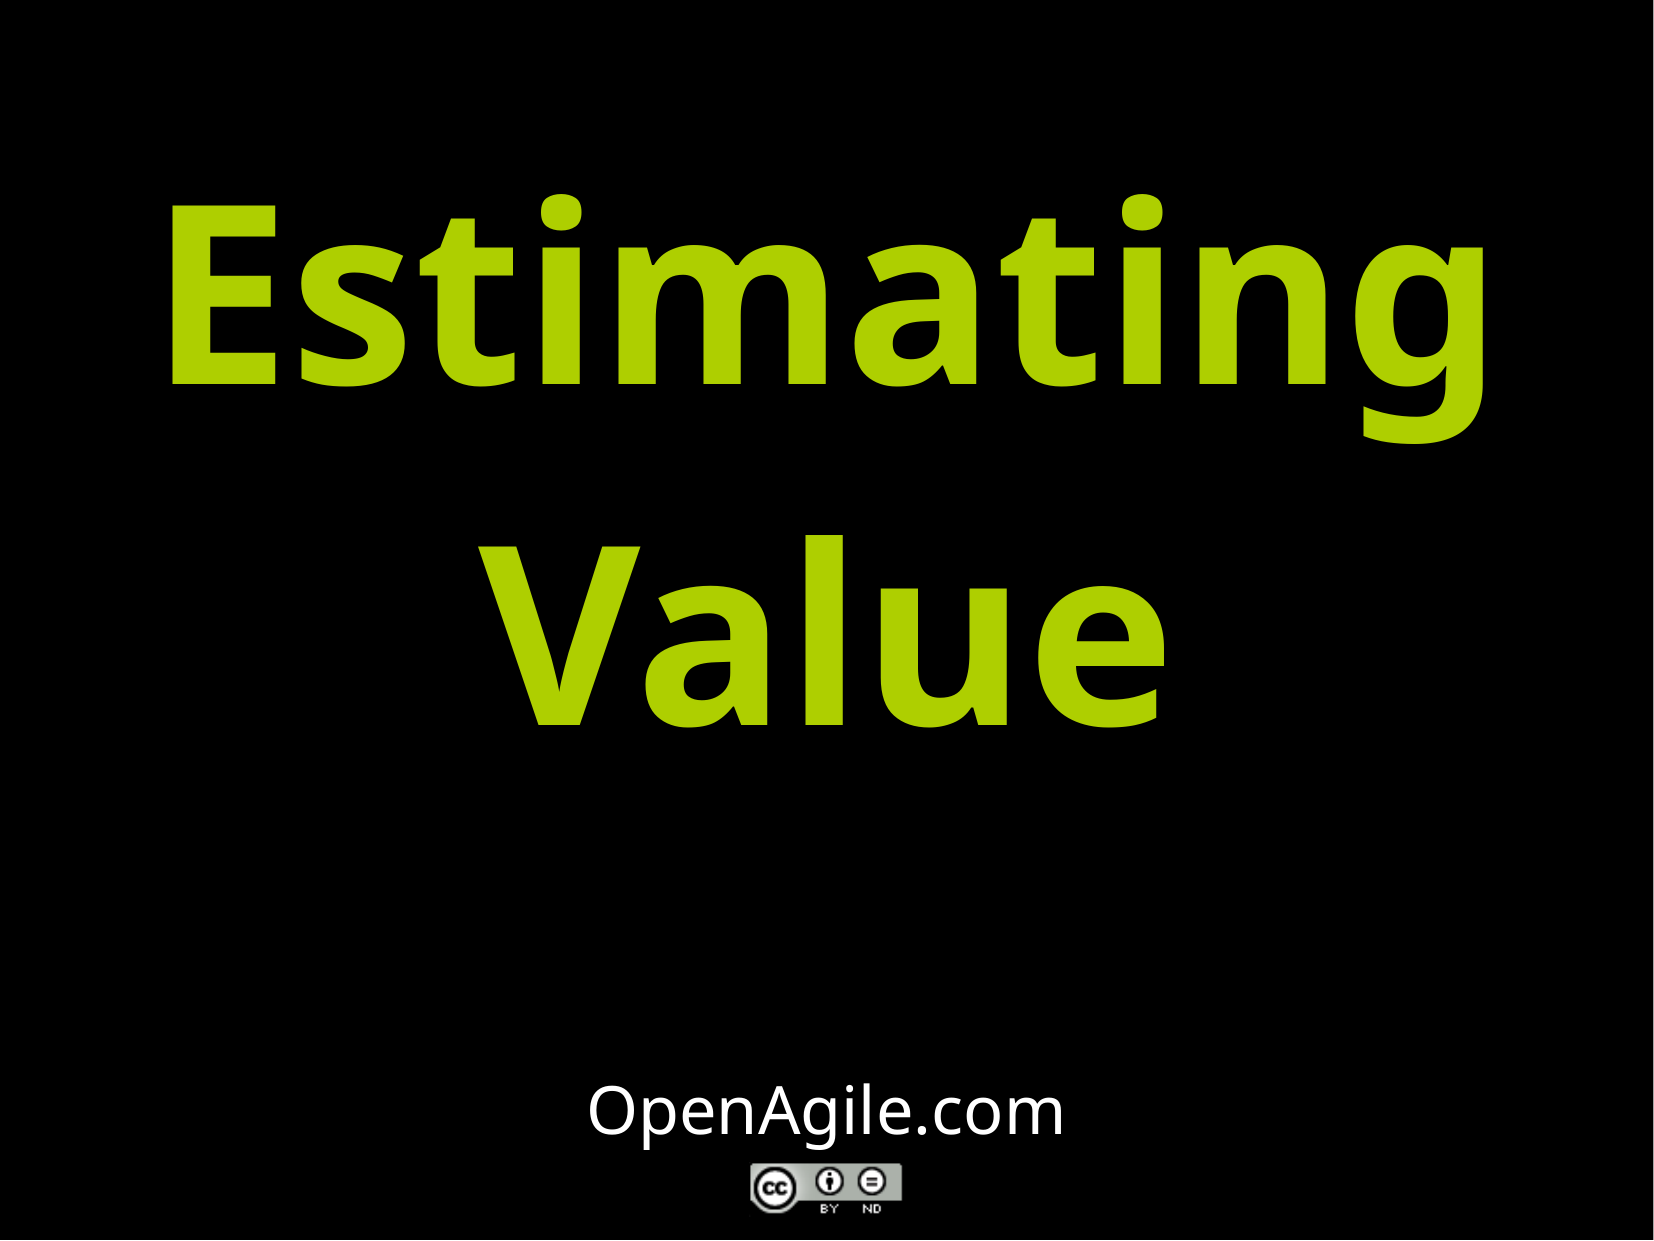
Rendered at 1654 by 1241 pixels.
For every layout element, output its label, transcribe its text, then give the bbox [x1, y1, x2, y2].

picture [749, 1162, 904, 1217]
title Estimating Value [59, 36, 1595, 879]
